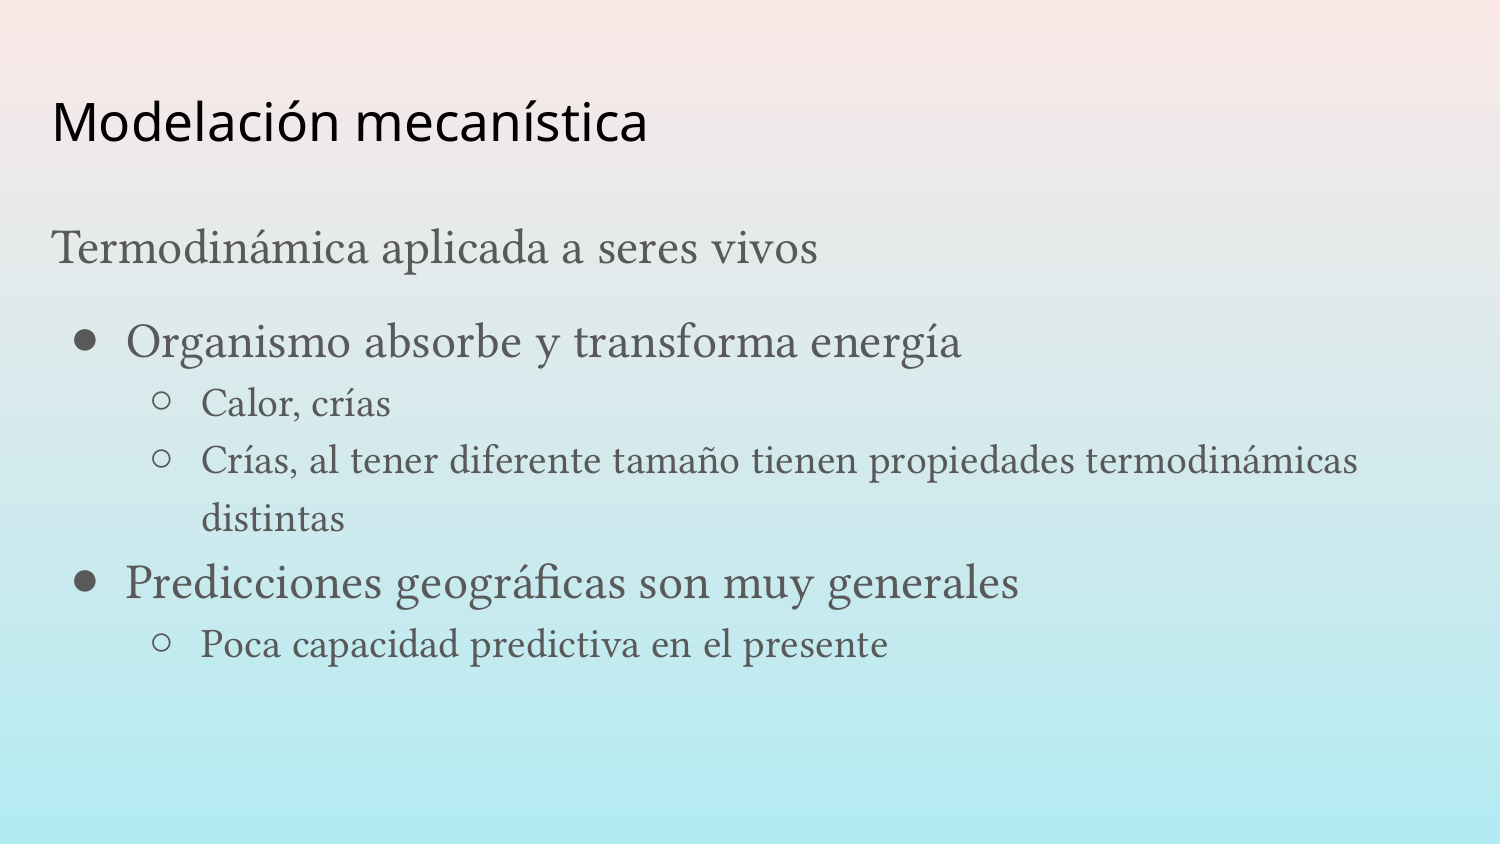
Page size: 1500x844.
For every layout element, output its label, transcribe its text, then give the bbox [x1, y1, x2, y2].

title Modelación mecanística [51, 72, 1449, 167]
list Termodinámica aplicada a seres vivos Organismo absorbe y transforma energía Calor, crías Crías, al tener diferente tamaño tienen propiedades termodinámicas distintas Predicciones geográficas son muy generales Poca capacidad predictiva en el presente [51, 189, 1449, 750]
